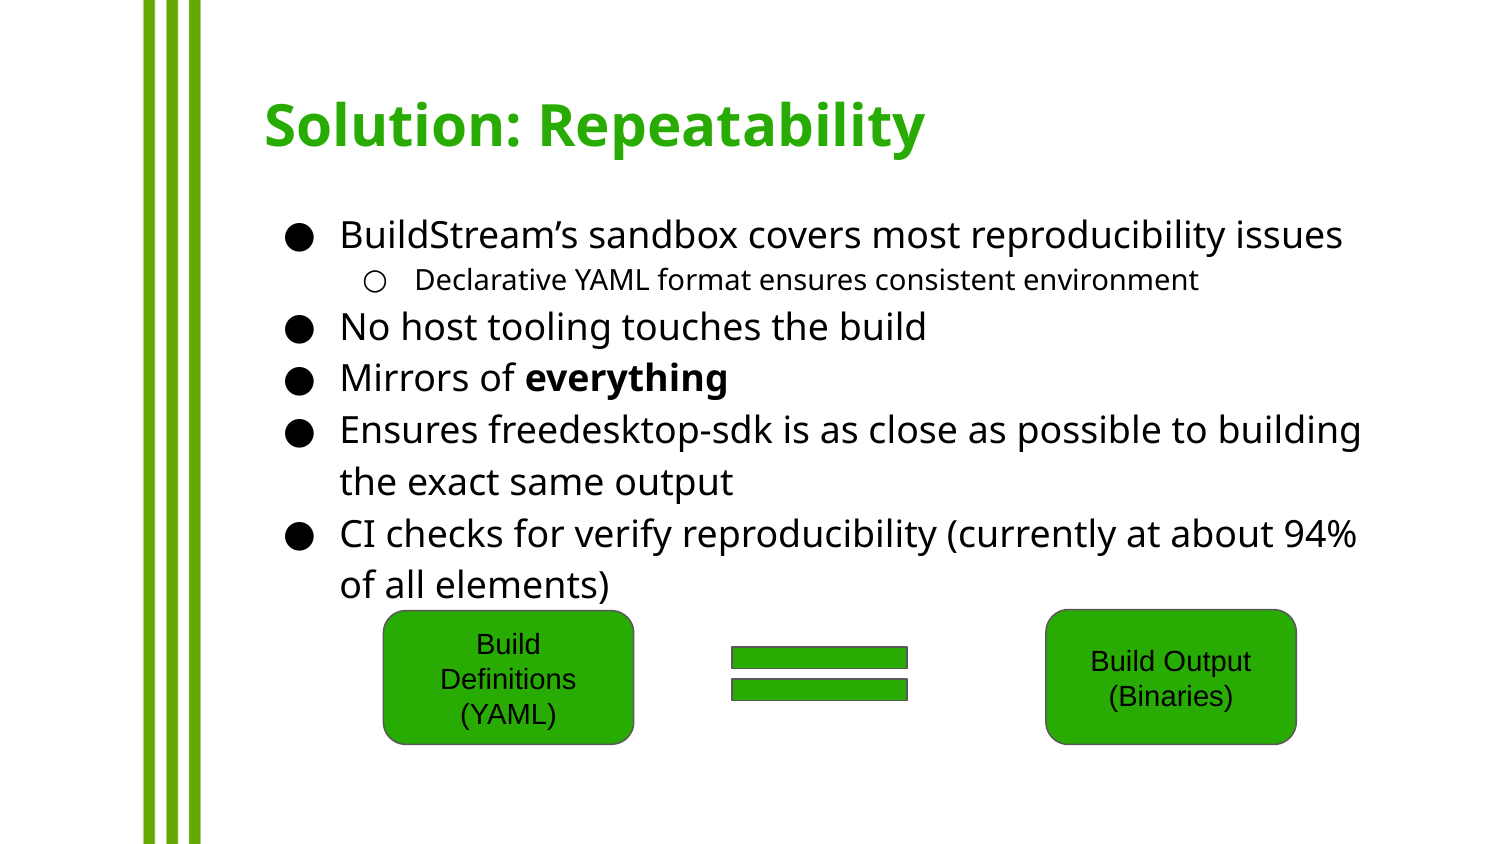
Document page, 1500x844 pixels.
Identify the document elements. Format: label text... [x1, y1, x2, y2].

text_box [732, 647, 907, 669]
title Solution: Repeatability [249, 72, 1390, 189]
picture [0, 0, 532, 844]
text_box [732, 679, 907, 701]
list BuildStream’s sandbox covers most reproducibility issues Declarative YAML format ensures consistent environment No host tooling touches the build Mirrors of everything Ensures freedesktop-sdk is as close as possible to building the exact same output CI checks for verify reproducibility (currently at about 94% of all elements) [249, 189, 1390, 606]
text_box Build Output (Binaries) [1045, 609, 1297, 745]
text_box Build Definitions (YAML) [383, 610, 634, 745]
